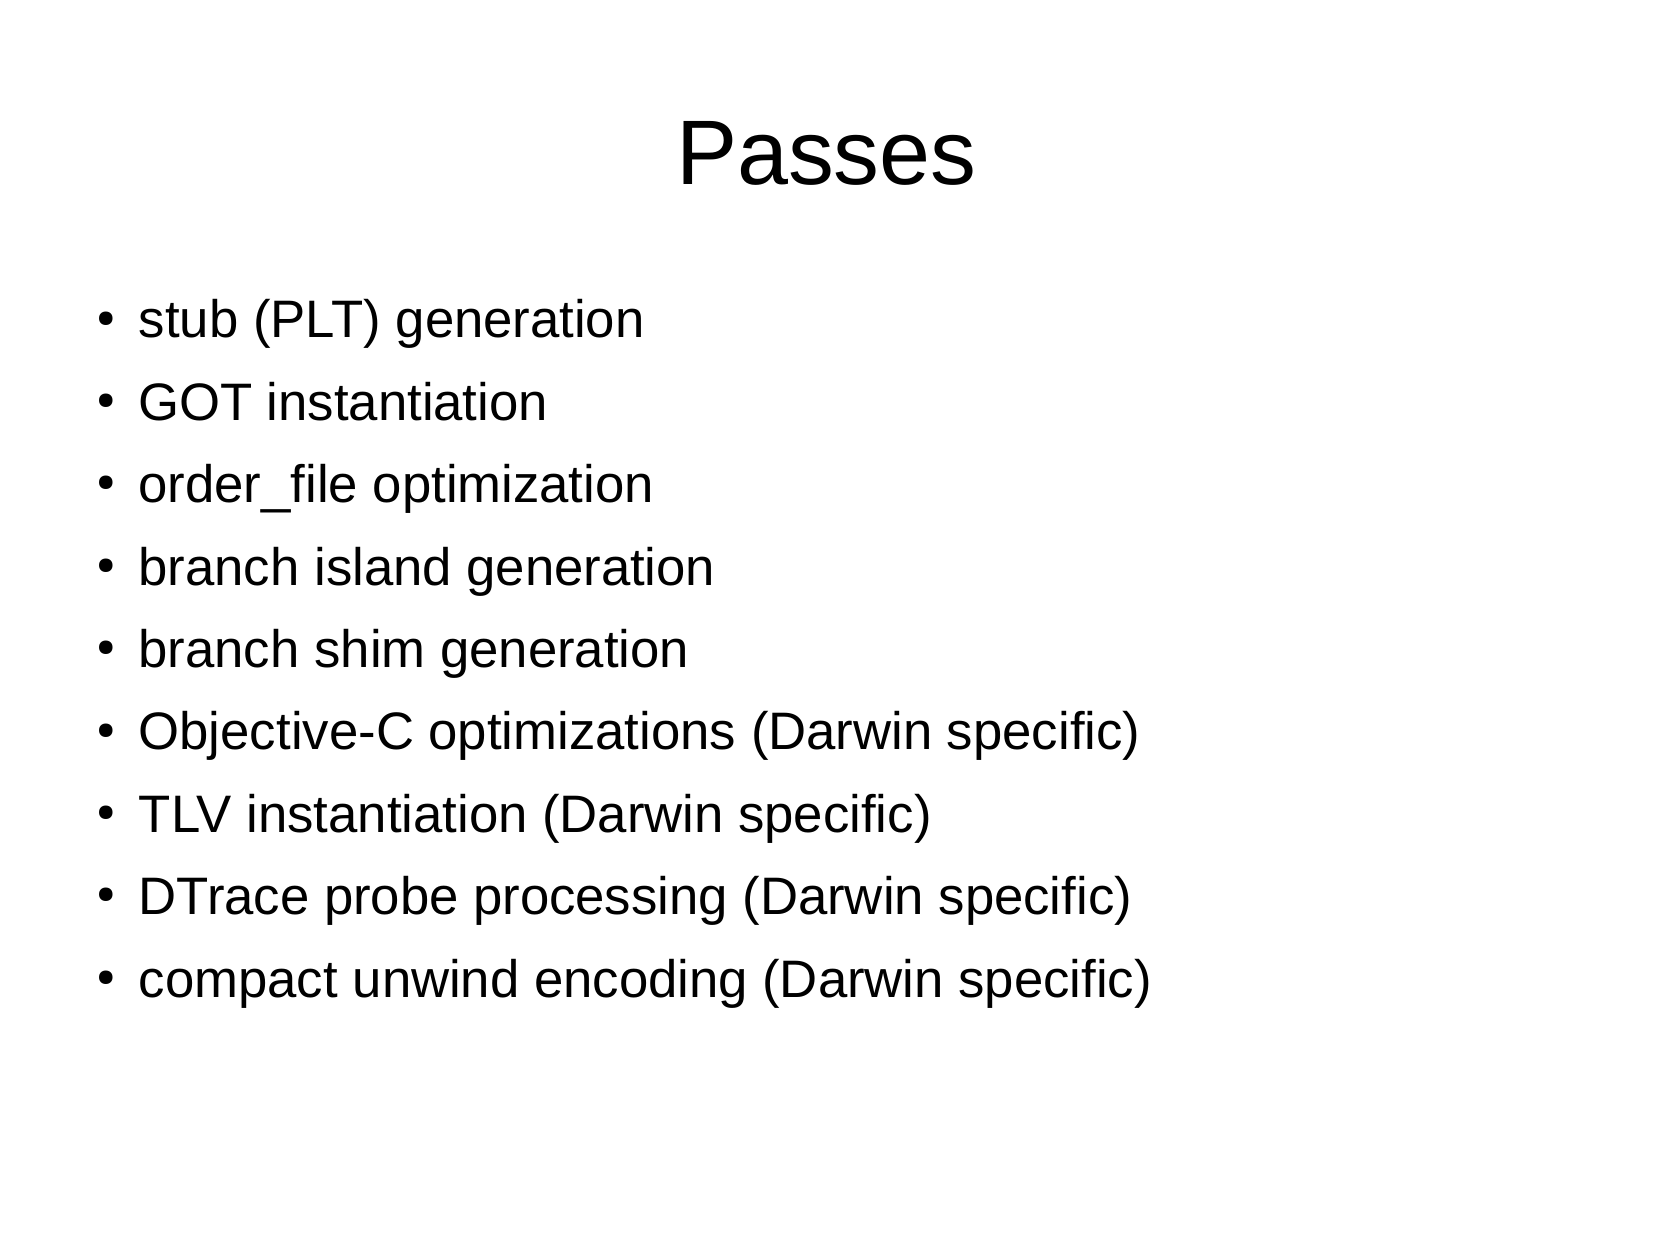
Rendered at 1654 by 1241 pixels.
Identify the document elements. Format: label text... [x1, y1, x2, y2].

title Passes [82, 49, 1571, 257]
list stub (PLT) generation GOT instantiation order_file optimization branch island generation branch shim generation Objective-C optimizations (Darwin specific) TLV instantiation (Darwin specific) DTrace probe processing (Darwin specific) compact unwind encoding (Darwin specific) [82, 290, 1538, 1010]
